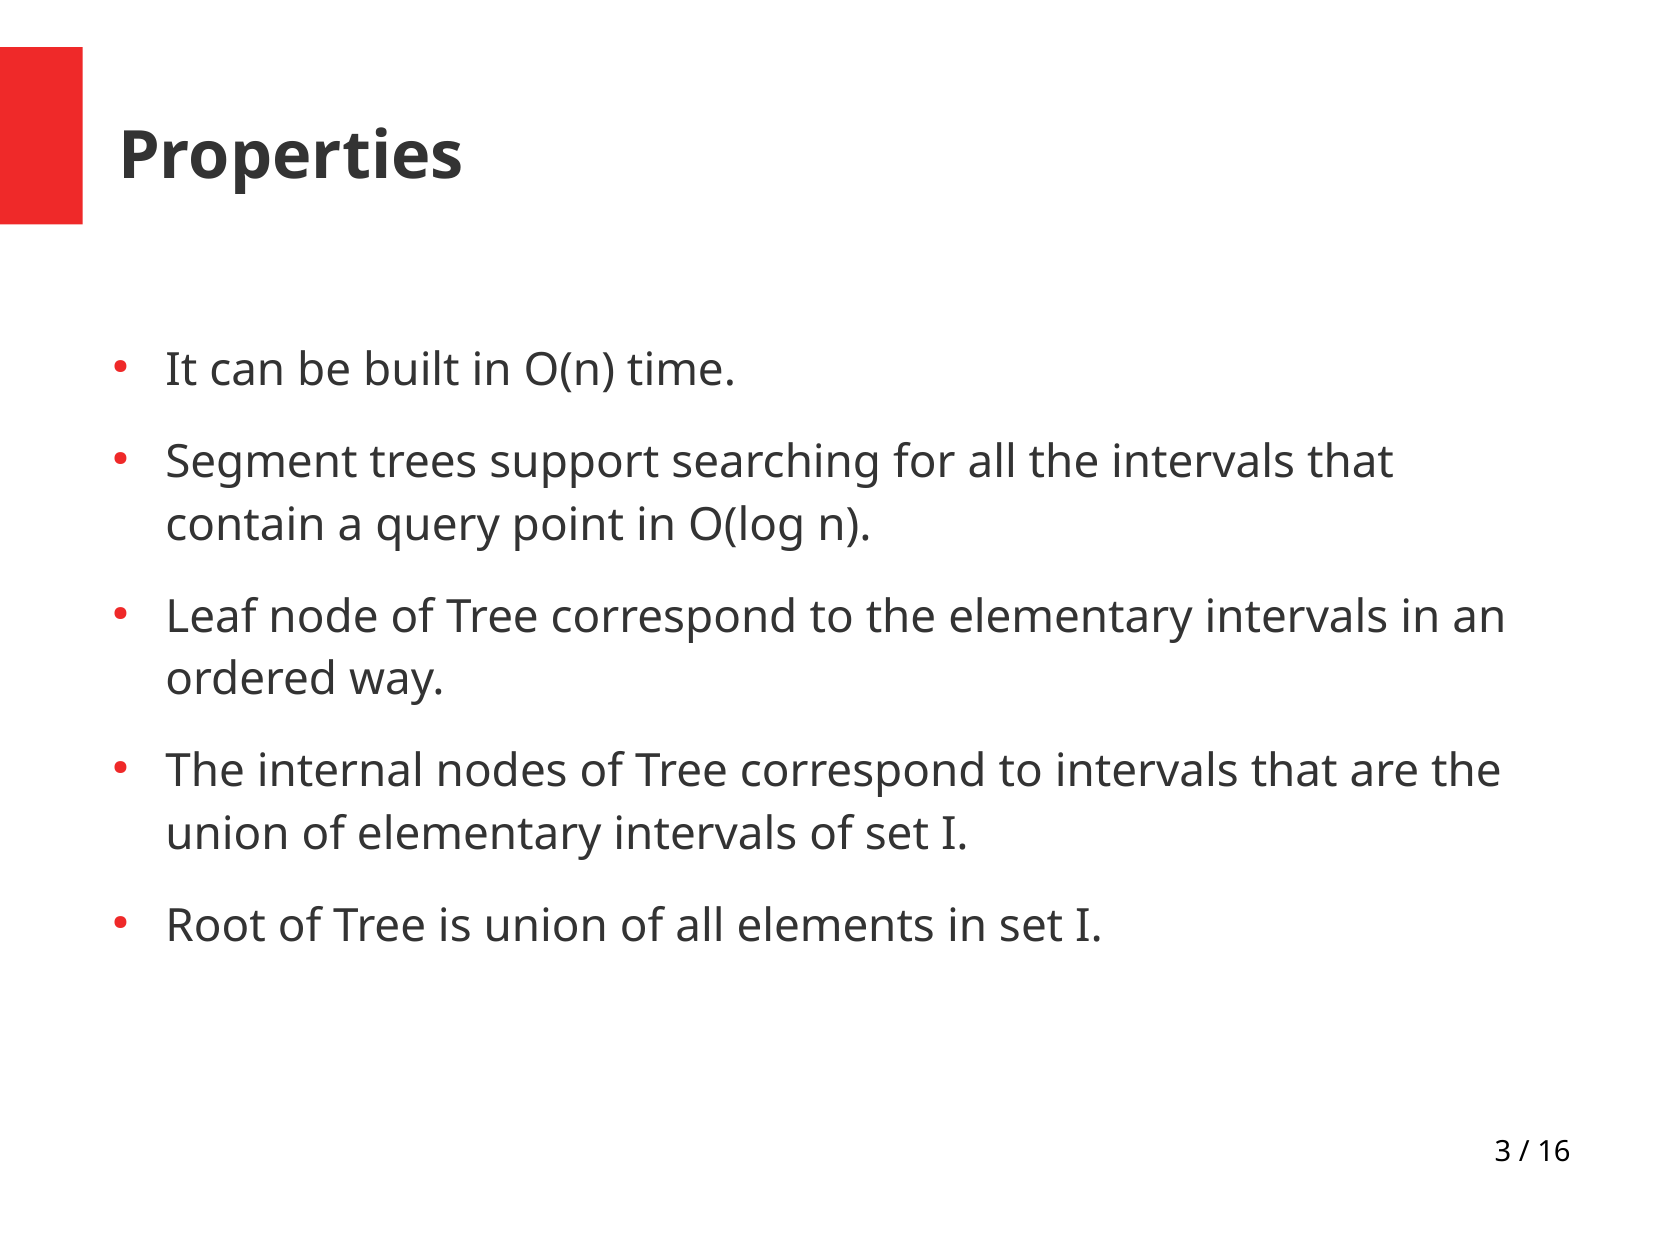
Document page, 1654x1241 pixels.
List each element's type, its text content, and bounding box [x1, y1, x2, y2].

list It can be built in O(n) time. Segment trees support searching for all the intervals that contain a query point in O(log n). Leaf node of Tree correspond to the elementary intervals in an ordered way. The internal nodes of Tree correspond to intervals that are the union of elementary intervals of set I. Root of Tree is union of all elements in set I. [94, 336, 1512, 1056]
title Properties [118, 49, 1571, 257]
